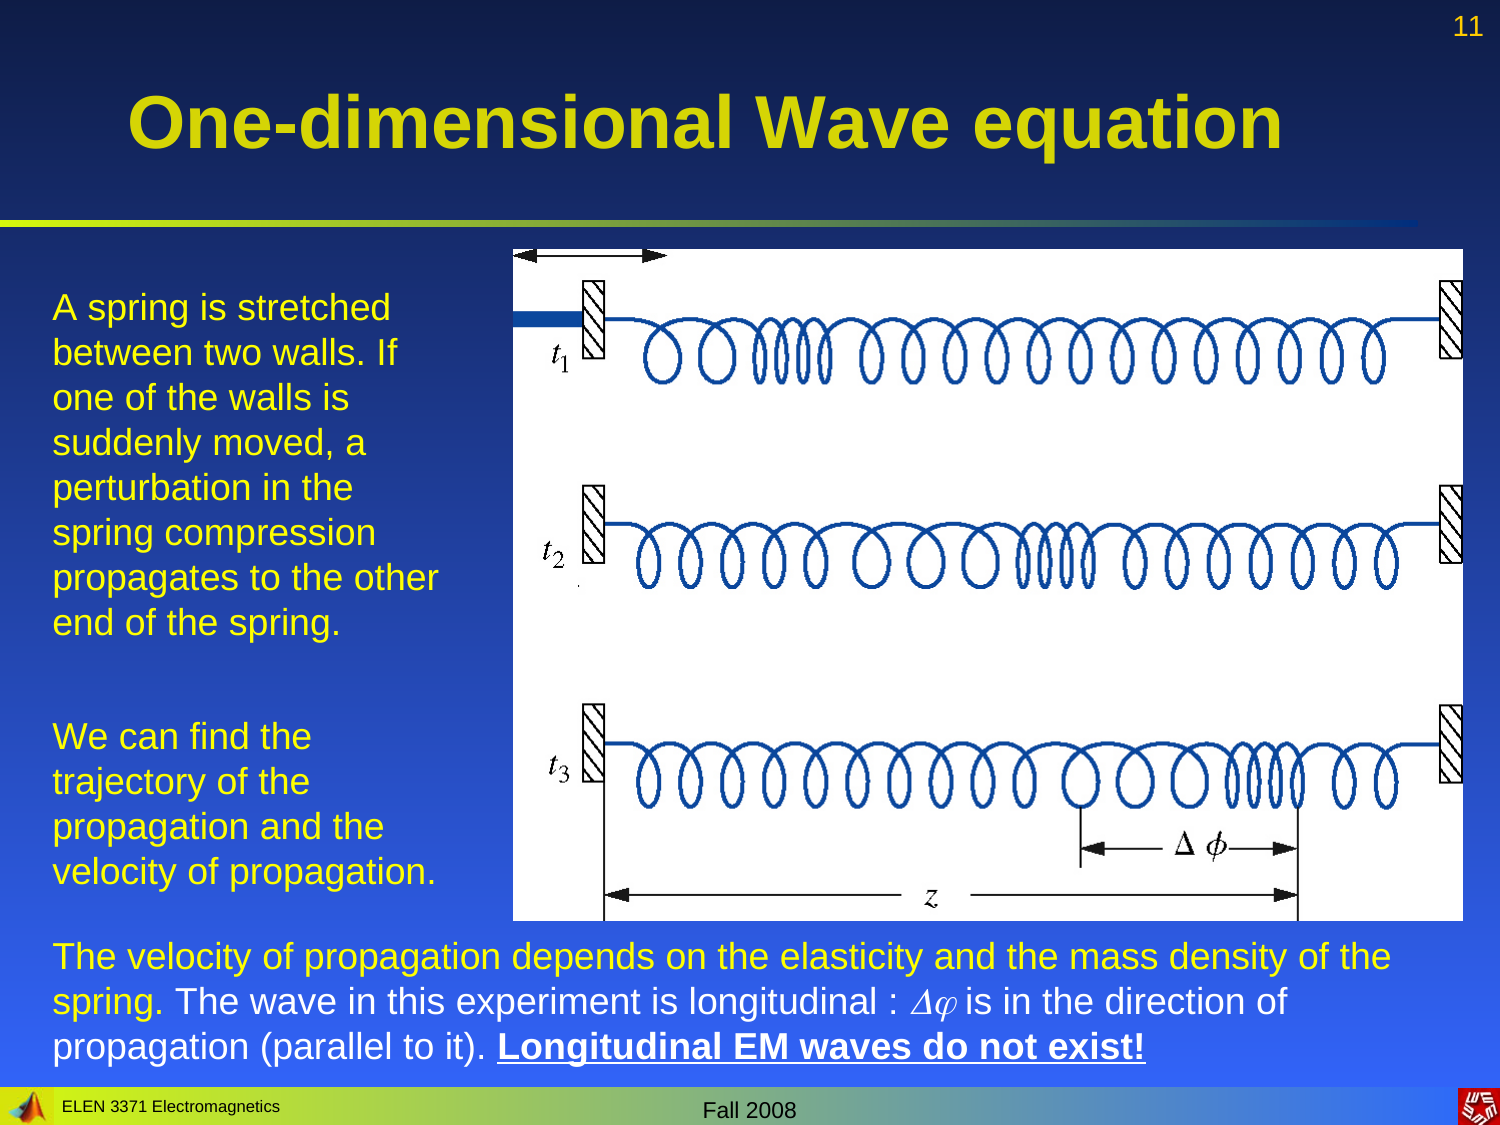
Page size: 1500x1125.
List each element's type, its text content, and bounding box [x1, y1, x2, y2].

picture [0, 1087, 54, 1125]
title One-dimensional Wave equation [112, 37, 1388, 201]
picture [513, 249, 1463, 921]
picture [1458, 1088, 1500, 1125]
text_box We can find the trajectory of the propagation and the velocity of propagation. [37, 704, 475, 901]
text_box The velocity of propagation depends on the elasticity and the mass density of the spring. The wave in this experiment is longitudinal :  is in the direction of propagation (parallel to it). Longitudinal EM waves do not exist! [37, 924, 1463, 1076]
text_box A spring is stretched between two walls. If one of the walls is suddenly moved, a perturbation in the spring compression propagates to the other end of the spring. [37, 274, 475, 651]
